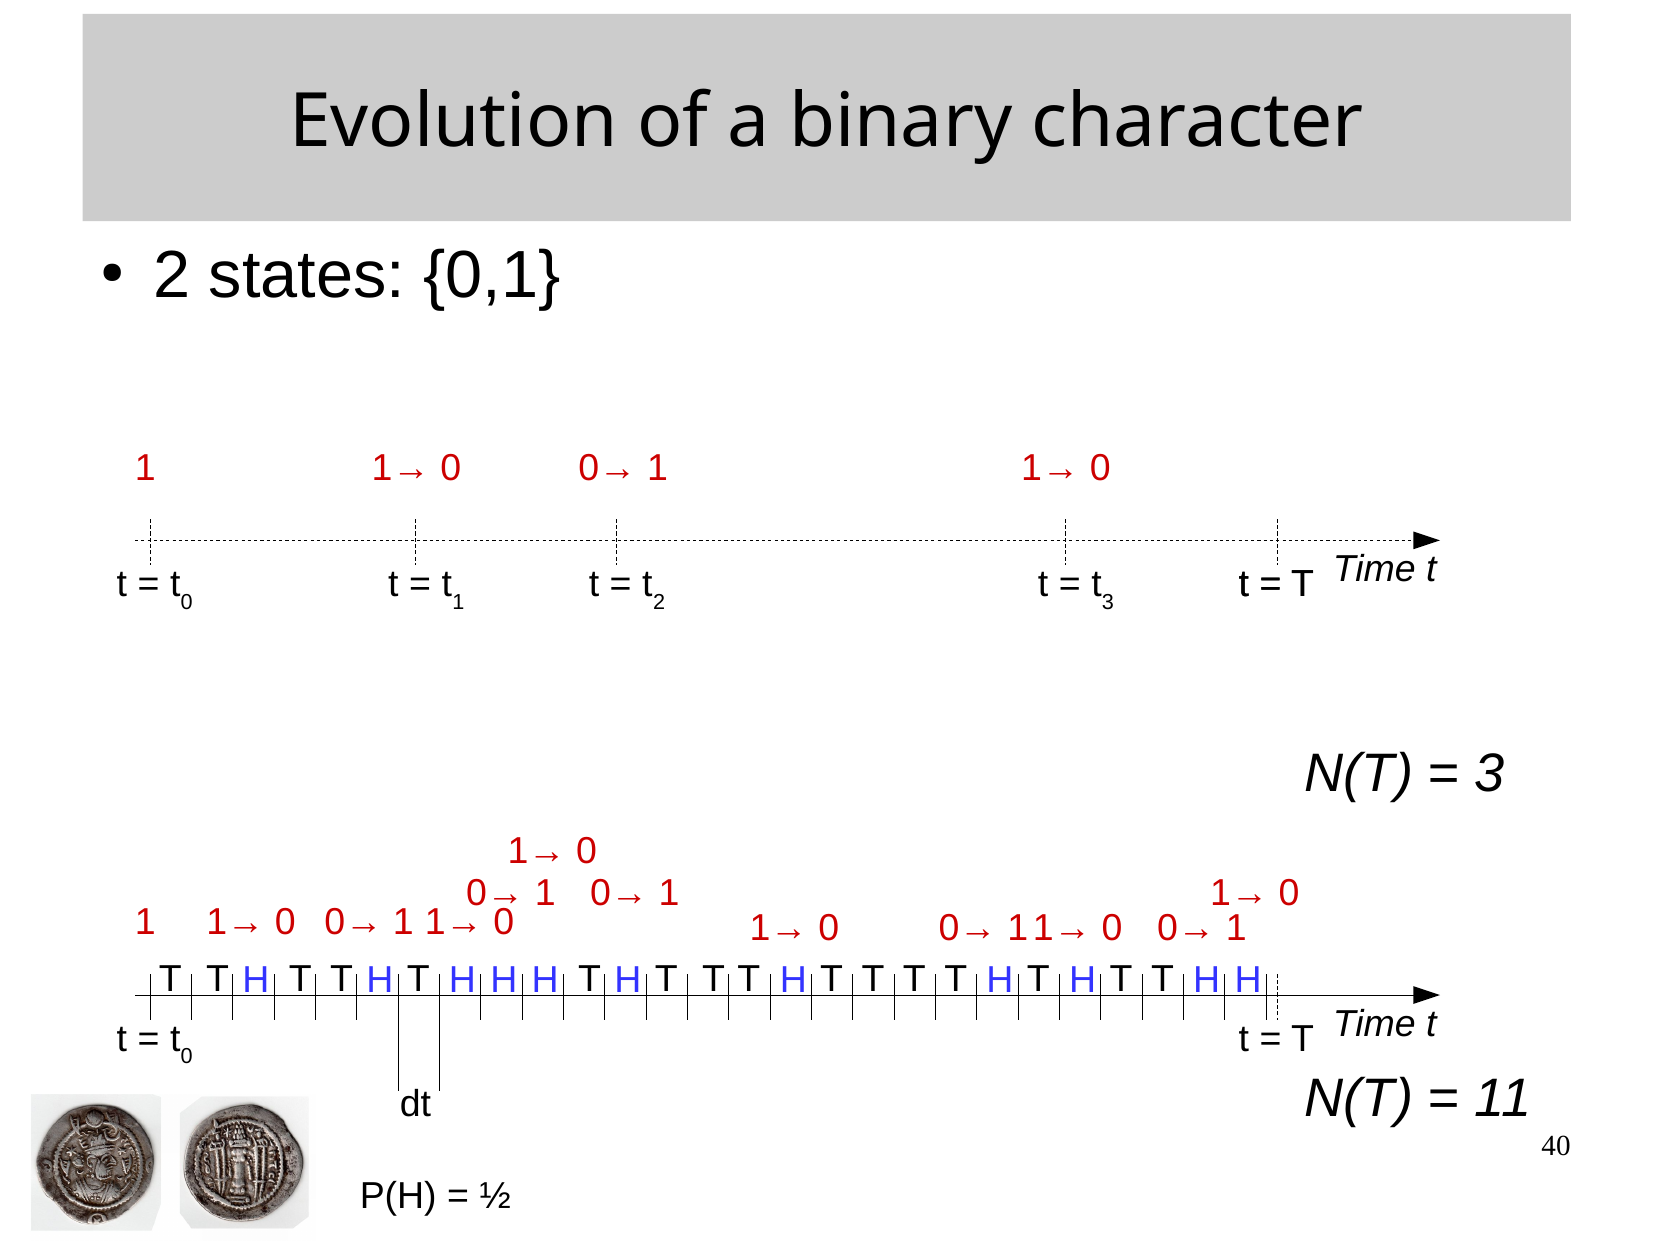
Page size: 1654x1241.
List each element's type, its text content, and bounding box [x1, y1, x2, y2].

text_box 1 [120, 438, 196, 496]
text_box T [1136, 950, 1178, 1007]
text_box T [1115, 956, 1136, 1007]
text_box H [765, 956, 826, 1009]
text_box T [563, 950, 624, 1007]
text_box T [929, 956, 971, 1007]
text_box t = t2 [574, 555, 683, 622]
text_box dt [385, 1075, 462, 1132]
text_box 1→ 0 [191, 893, 309, 951]
list 2 states: {0,1} [82, 237, 1571, 421]
text_box 1 [120, 893, 191, 951]
text_box 0→ 1 [563, 438, 684, 496]
text_box 1→ 0 [492, 822, 613, 880]
text_box Time t [1318, 540, 1514, 598]
text_box T [1032, 956, 1054, 1007]
text_box T [315, 951, 351, 1007]
text_box 0→ 1 [1142, 899, 1263, 956]
text_box t = t0 [101, 555, 211, 622]
text_box H [351, 951, 412, 1009]
text_box 1→ 0 [1006, 438, 1127, 496]
text_box T [846, 950, 888, 1007]
text_box t = t1 [373, 555, 482, 622]
text_box H [516, 951, 577, 1009]
text_box H [599, 951, 660, 1009]
text_box T [826, 956, 846, 1007]
text_box t = t0 [101, 1010, 211, 1076]
text_box T [144, 950, 191, 1007]
text_box 0→ 1 [923, 899, 1044, 956]
text_box t = t3 [1023, 555, 1132, 622]
text_box H [1054, 956, 1115, 1009]
text_box H [434, 951, 475, 1009]
text_box 0→ 1 [575, 863, 696, 921]
text_box 1→ 0 [1044, 899, 1139, 956]
text_box 1→ 0 [734, 899, 855, 956]
picture [30, 1094, 316, 1241]
text_box 1→ 0 [430, 893, 530, 951]
text_box T [888, 950, 929, 1007]
text_box H [227, 951, 288, 1009]
text_box 1→ 0 [356, 438, 477, 496]
text_box P(H) = ½ [345, 1166, 571, 1227]
text_box Time t [1318, 995, 1514, 1052]
text_box 0→ 1 [451, 863, 572, 921]
text_box 0→ 1 [309, 893, 430, 951]
text_box H [1219, 951, 1280, 1009]
title Evolution of a binary character [82, 13, 1571, 222]
text_box T [288, 951, 315, 1007]
text_box t = T [1223, 1010, 1333, 1067]
text_box H [1178, 956, 1219, 1009]
text_box N(T) = 3 [1290, 735, 1576, 824]
text_box H [971, 956, 1032, 1009]
text_box H [475, 951, 516, 1009]
text_box N(T) = 11 [1290, 1059, 1576, 1149]
text_box t = T [1223, 555, 1333, 613]
text_box 1→ 0 [1195, 863, 1316, 921]
text_box T [412, 951, 434, 1007]
text_box T [191, 951, 227, 1007]
text_box T [722, 950, 765, 1007]
text_box T [687, 950, 722, 1007]
text_box T [640, 950, 687, 1007]
